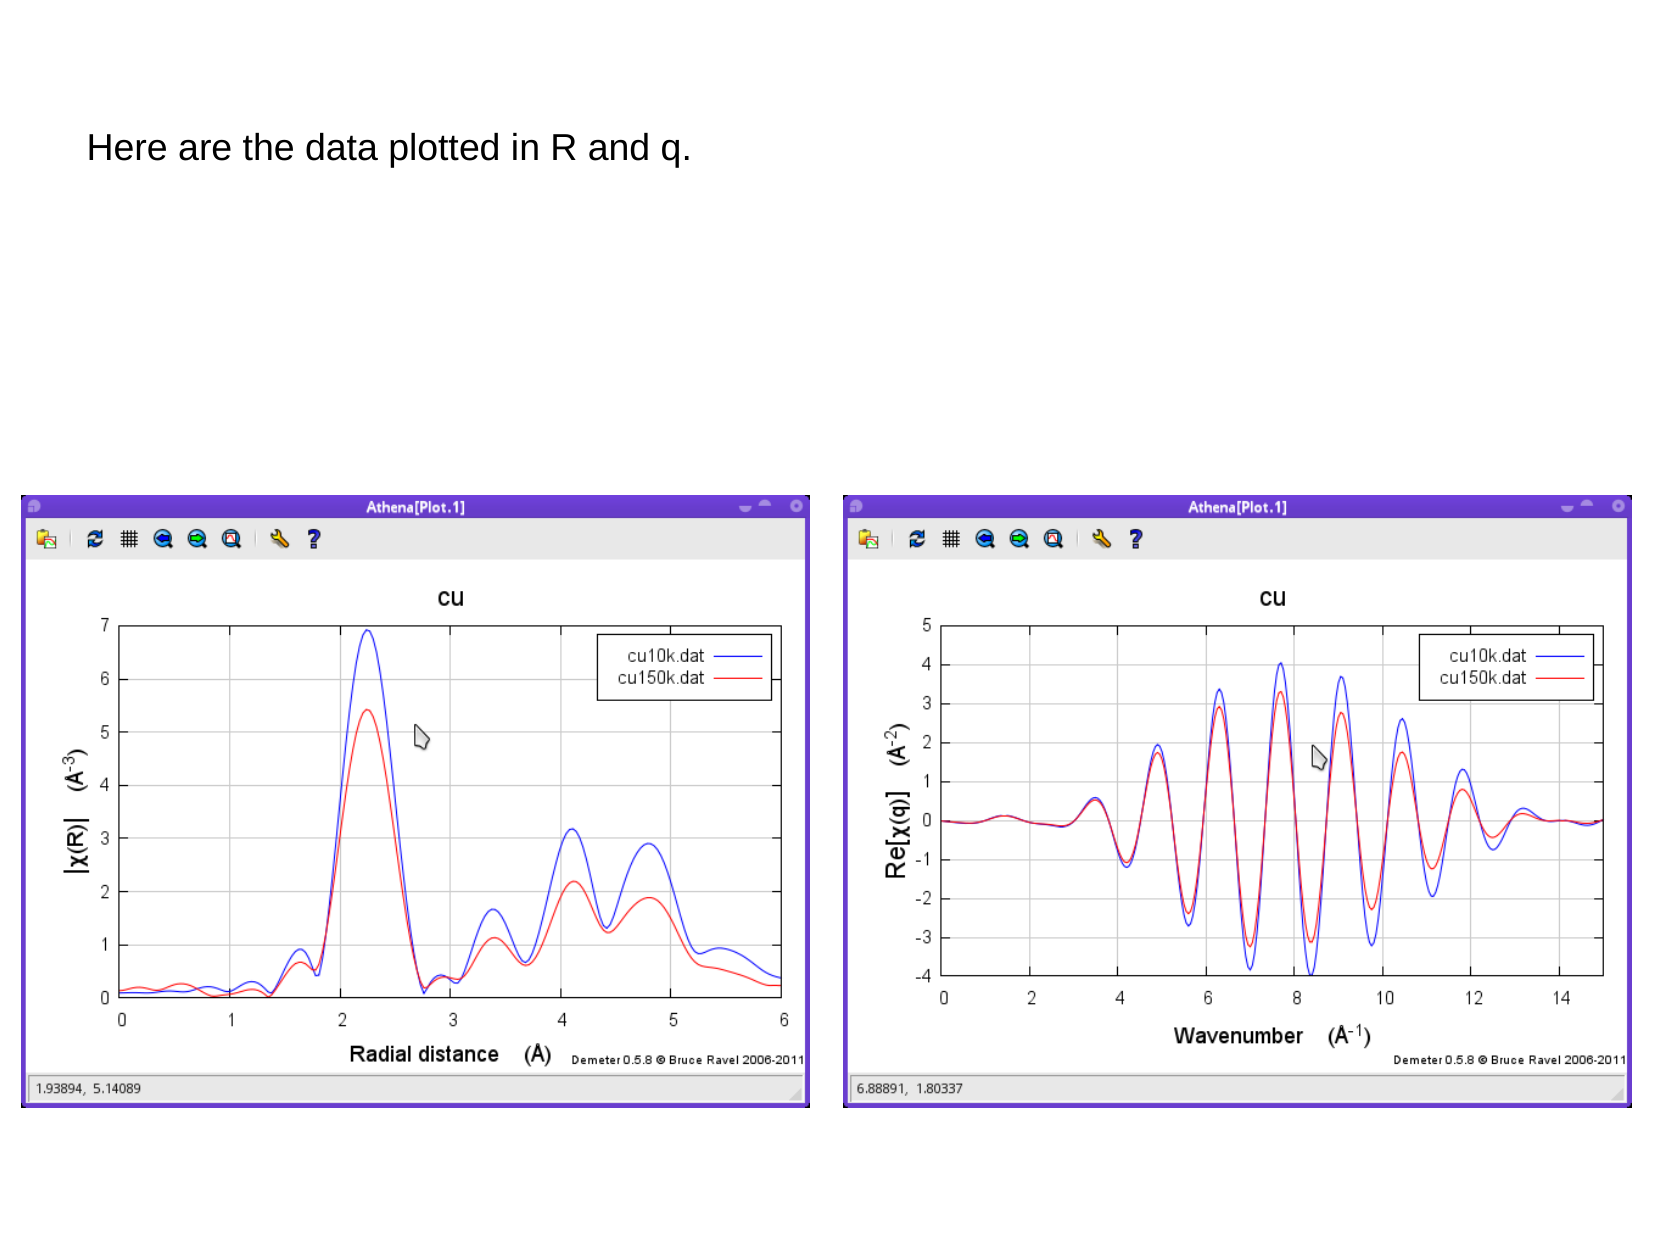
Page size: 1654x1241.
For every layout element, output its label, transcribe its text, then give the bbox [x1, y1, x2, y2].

picture [21, 495, 810, 1108]
text_box Here are the data plotted in R and q. [71, 119, 1539, 176]
picture [843, 495, 1632, 1108]
